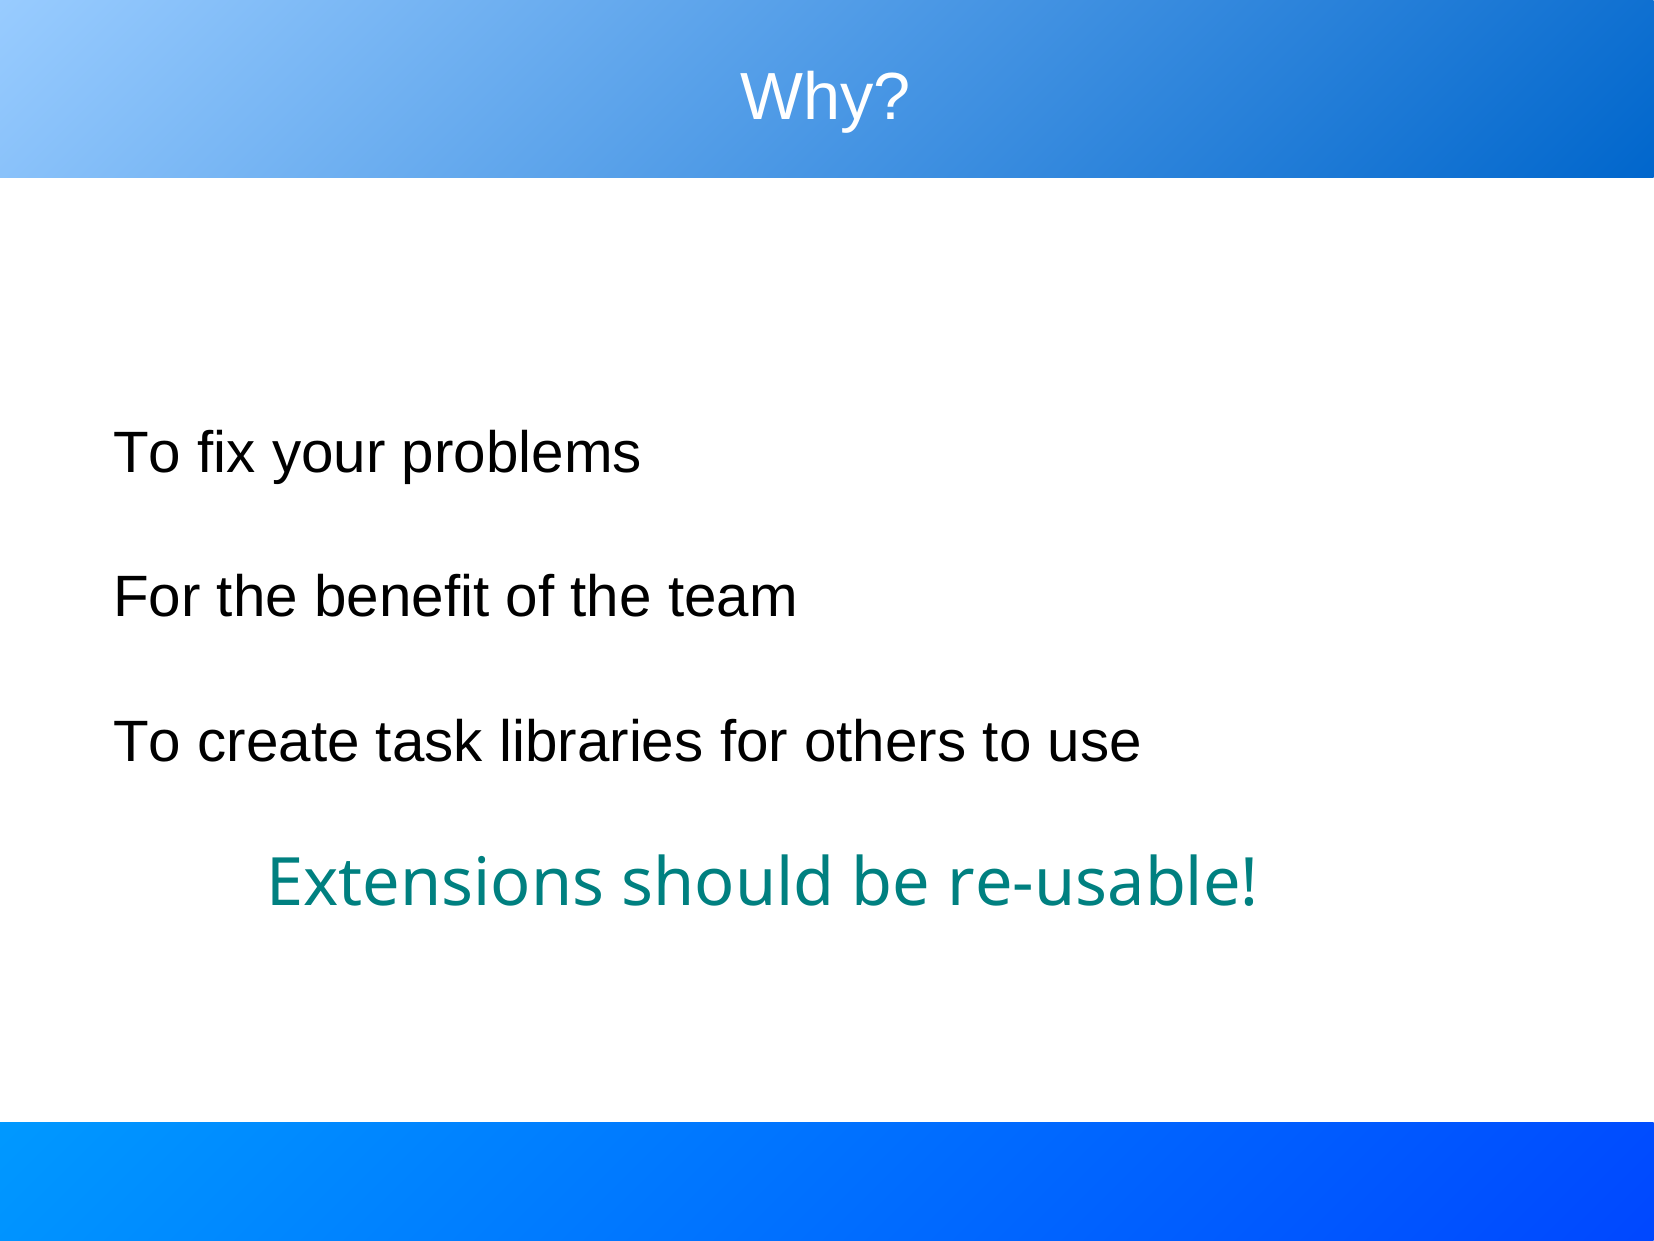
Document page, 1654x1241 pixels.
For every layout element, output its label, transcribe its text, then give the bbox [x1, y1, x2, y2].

title Why? [162, 59, 1489, 182]
list To fix your problems For the benefit of the team To create task libraries for others to use [88, 354, 1534, 1034]
text_box Extensions should be re-usable! [251, 826, 1122, 1004]
